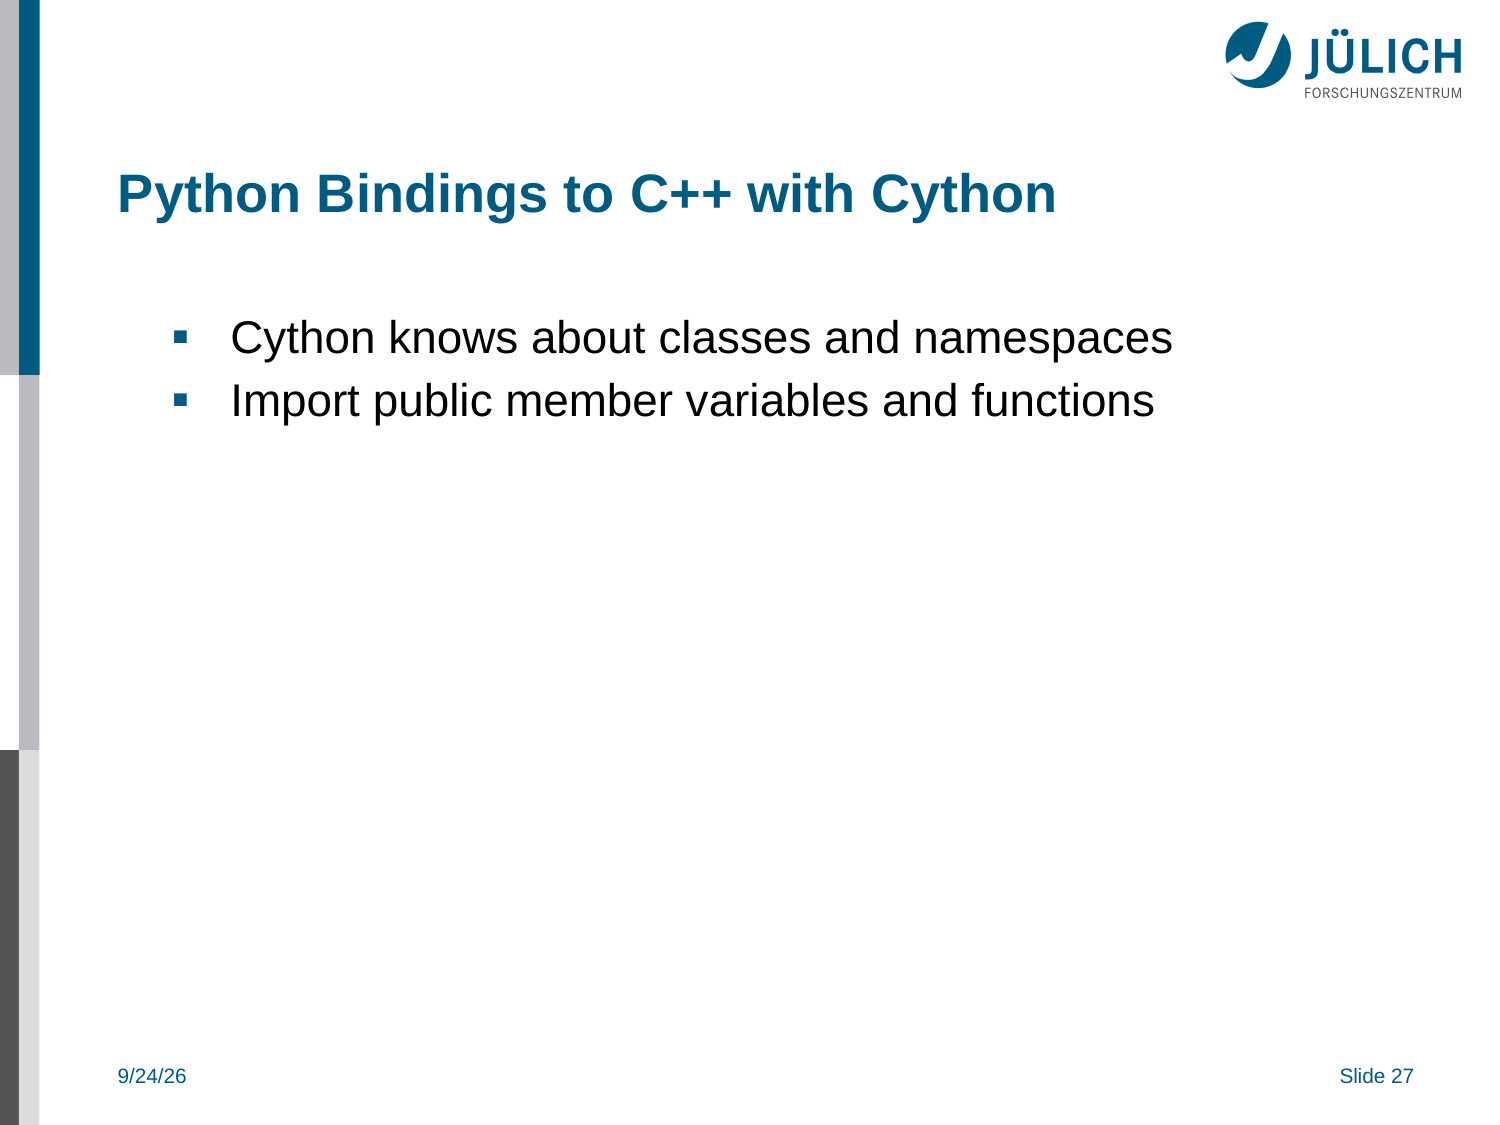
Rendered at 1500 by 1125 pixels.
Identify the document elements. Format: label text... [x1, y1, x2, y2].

picture [1224, 20, 1461, 98]
title Python Bindings to C++ with Cython [117, 99, 1393, 288]
list Cython knows about classes and namespaces Import public member variables and functions [117, 312, 1393, 988]
